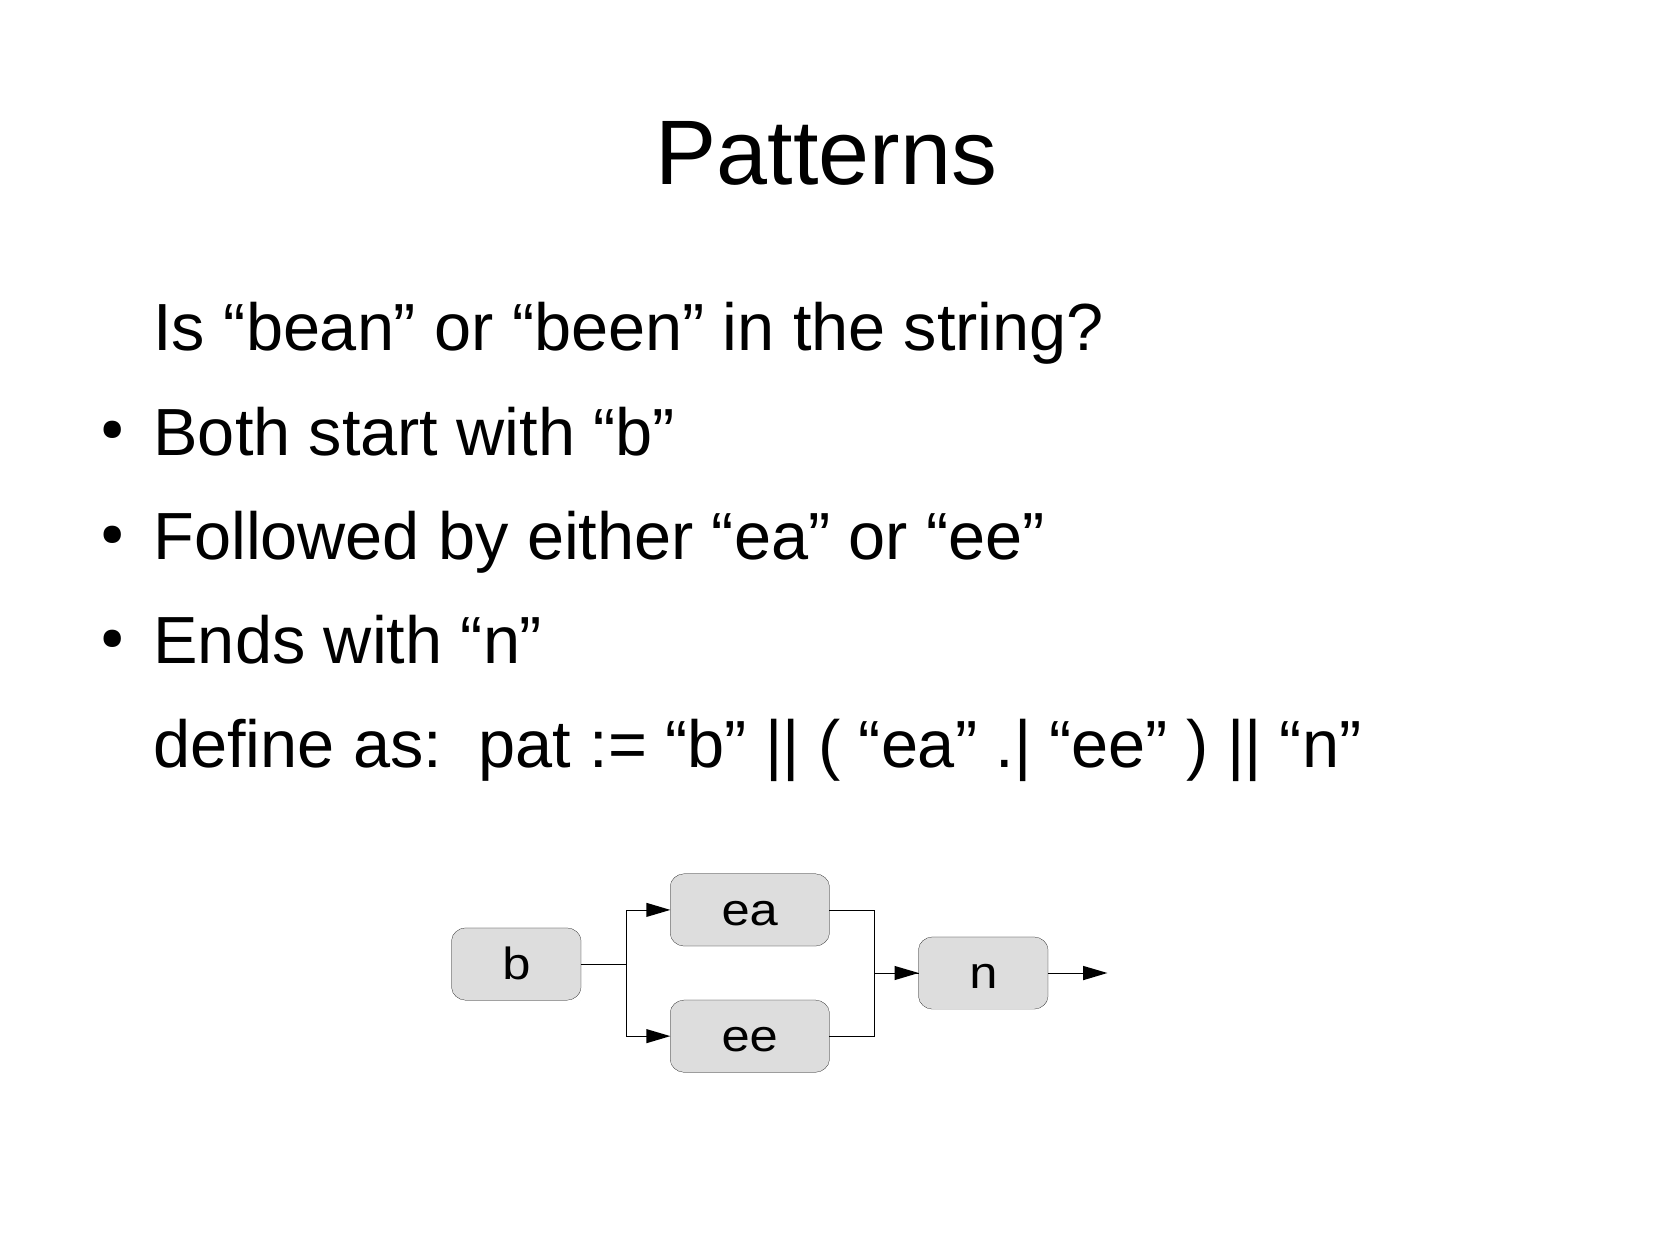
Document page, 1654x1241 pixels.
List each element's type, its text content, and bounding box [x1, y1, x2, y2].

chart [360, 732, 1201, 1216]
title Patterns [82, 49, 1571, 257]
list Is “bean” or “been” in the string? Both start with “b” Followed by either “ea” or “ee” Ends with “n” define as: pat := “b” || ( “ea” .| “ee” ) || “n” [82, 290, 1571, 1010]
